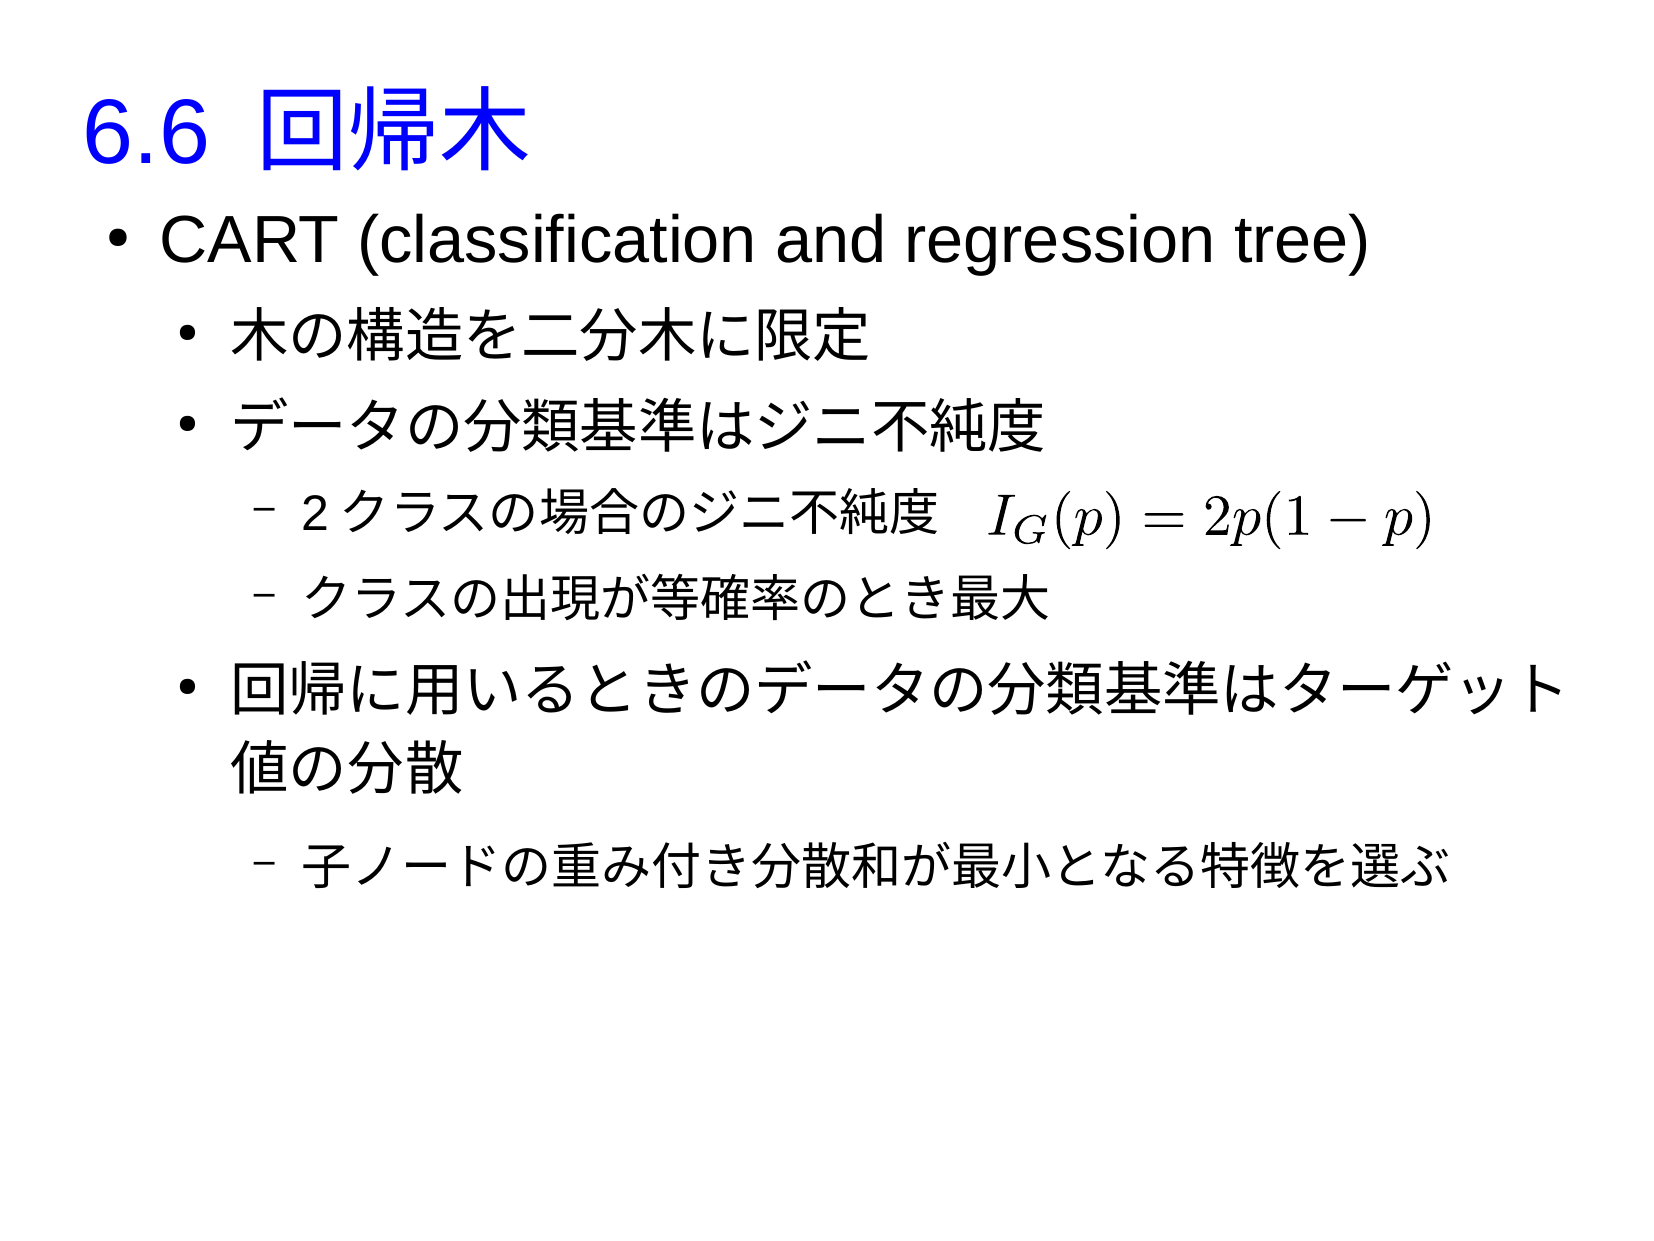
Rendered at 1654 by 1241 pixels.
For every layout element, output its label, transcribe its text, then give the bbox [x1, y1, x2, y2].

list CART (classification and regression tree) 木の構造を二分木に限定 データの分類基準はジニ不純度 2クラスの場合のジニ不純度 クラスの出現が等確率のとき最大 回帰に用いるときのデータの分類基準はターゲット値の分散 子ノードの重み付き分散和が最小となる特徴を選ぶ [88, 201, 1577, 1123]
title 6.6 回帰木 [82, 49, 1571, 207]
text_box [986, 490, 1436, 550]
